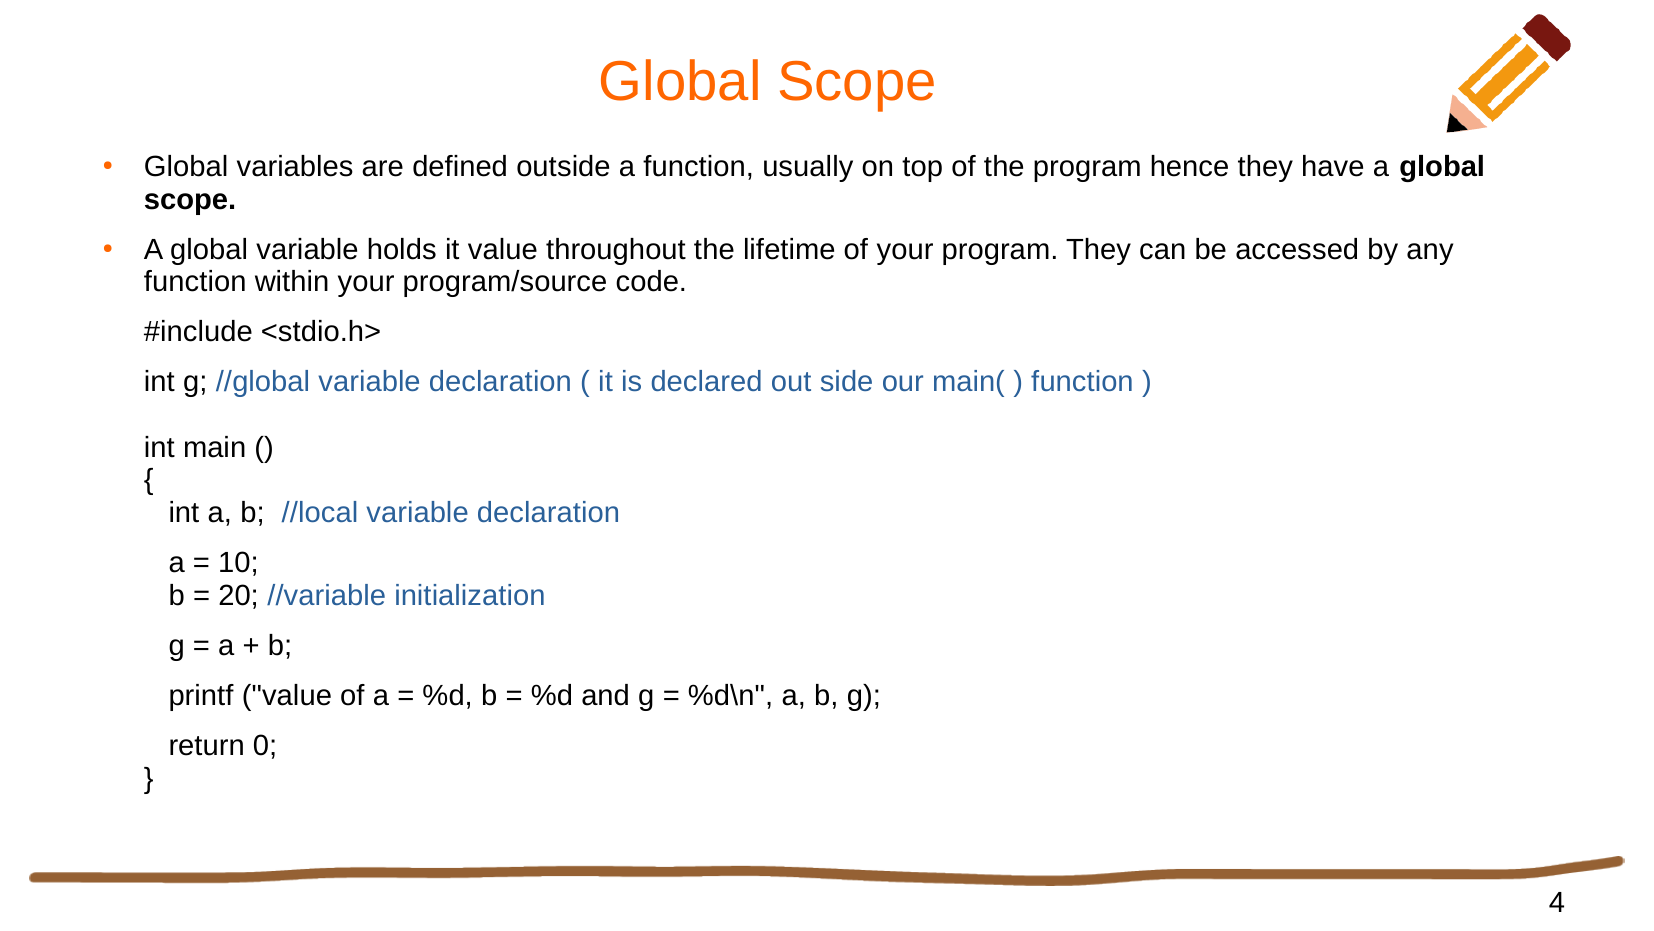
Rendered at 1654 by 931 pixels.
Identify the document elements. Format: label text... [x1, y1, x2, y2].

picture [1446, 14, 1571, 133]
picture [29, 856, 1625, 886]
title Global Scope [88, 29, 1447, 133]
list Global variables are defined outside a function, usually on top of the program hence they have a global scope. A global variable holds it value throughout the lifetime of your program. They can be accessed by any function within your program/source code. #include <stdio.h> int g; //global variable declaration ( it is declared out side our main( ) function ) int main () { int a, b; //local variable declaration a = 10; b = 20; //variable initialization g = a + b; printf ("value of a = %d, b = %d and g = %d\n", a, b, g); return 0; } [88, 150, 1501, 800]
